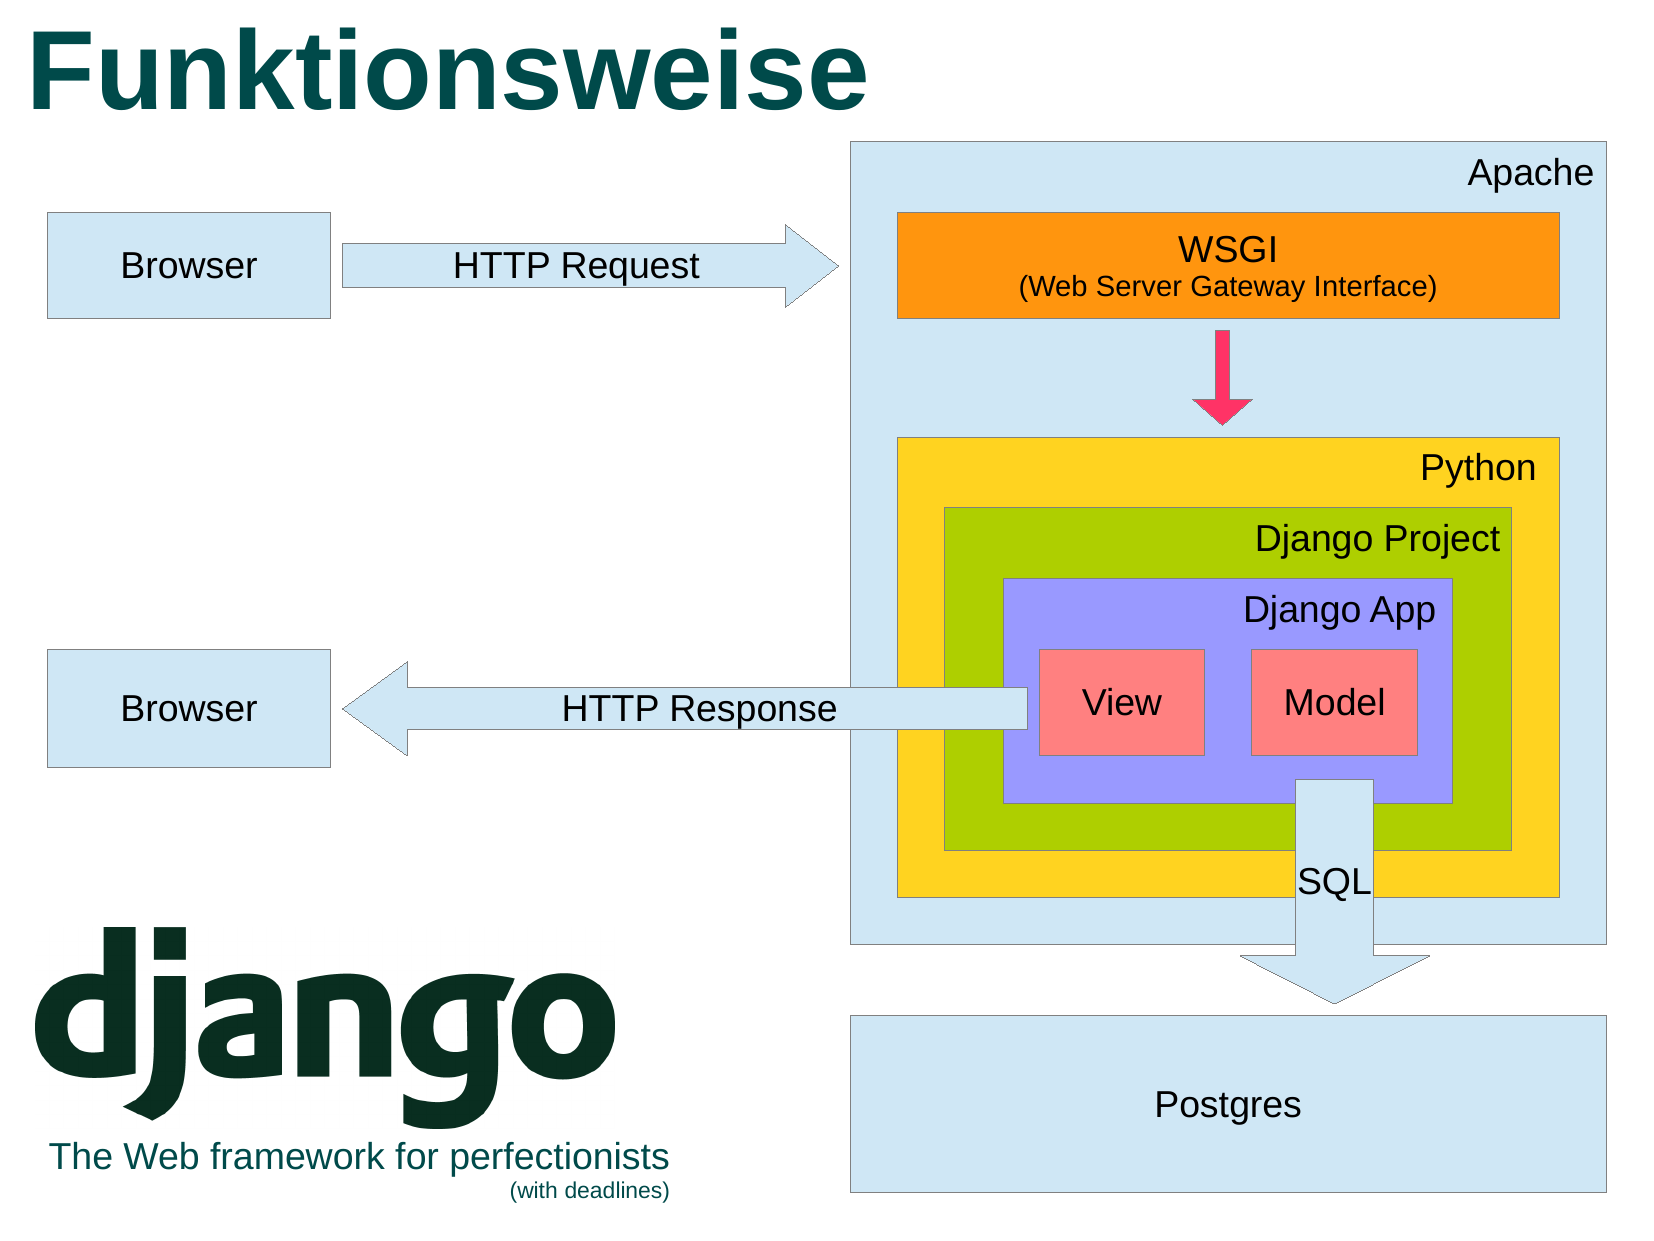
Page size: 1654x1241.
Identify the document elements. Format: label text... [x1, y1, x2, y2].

text_box Browser [47, 649, 331, 768]
picture [35, 927, 615, 1127]
text_box Browser [47, 272, 331, 319]
text_box Apache [1452, 143, 1654, 201]
text_box Funktionsweise [11, 0, 898, 272]
text_box Django Project [1240, 510, 1654, 567]
text_box SQL [1240, 779, 1430, 1004]
text_box The Web framework for perfectionists (with deadlines) [11, 1127, 686, 1223]
text_box [652, 141, 1607, 971]
text_box Postgres [850, 1015, 1607, 1193]
text_box Django App [1228, 580, 1595, 638]
text_box Python [1405, 439, 1654, 497]
text_box HTTP Request [342, 272, 831, 308]
text_box View [1039, 649, 1205, 756]
text_box HTTP Response [342, 661, 1028, 756]
text_box WSGI (Web Server Gateway Interface) [897, 212, 1560, 319]
text_box Model [1251, 649, 1418, 756]
